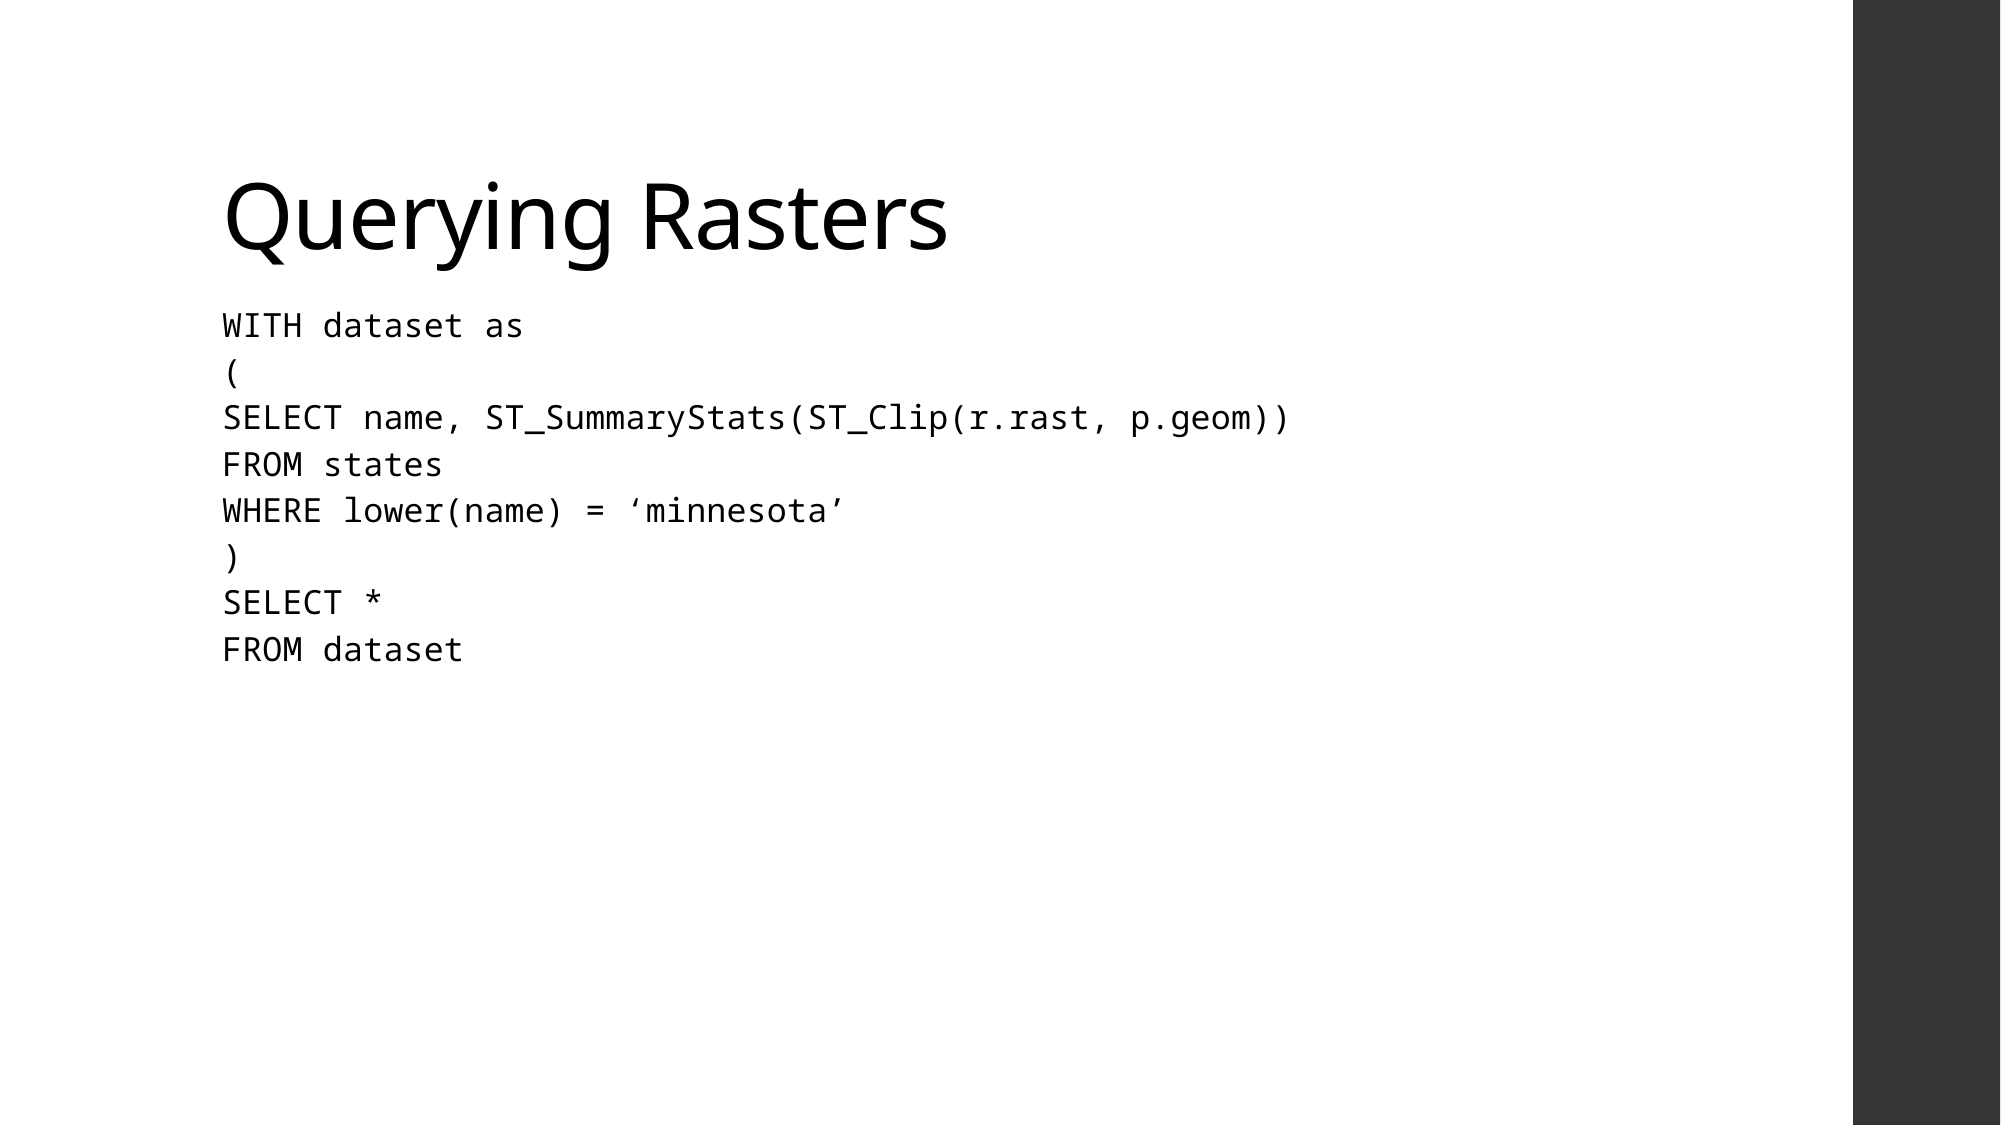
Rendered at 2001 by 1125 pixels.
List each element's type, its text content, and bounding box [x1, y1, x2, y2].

title Querying Rasters [206, 60, 1797, 278]
list WITH dataset as ( SELECT name, ST_SummaryStats(ST_Clip(r.rast, p.geom)) FROM states WHERE lower(name) = ‘minnesota’ ) SELECT * FROM dataset [206, 299, 1617, 1014]
